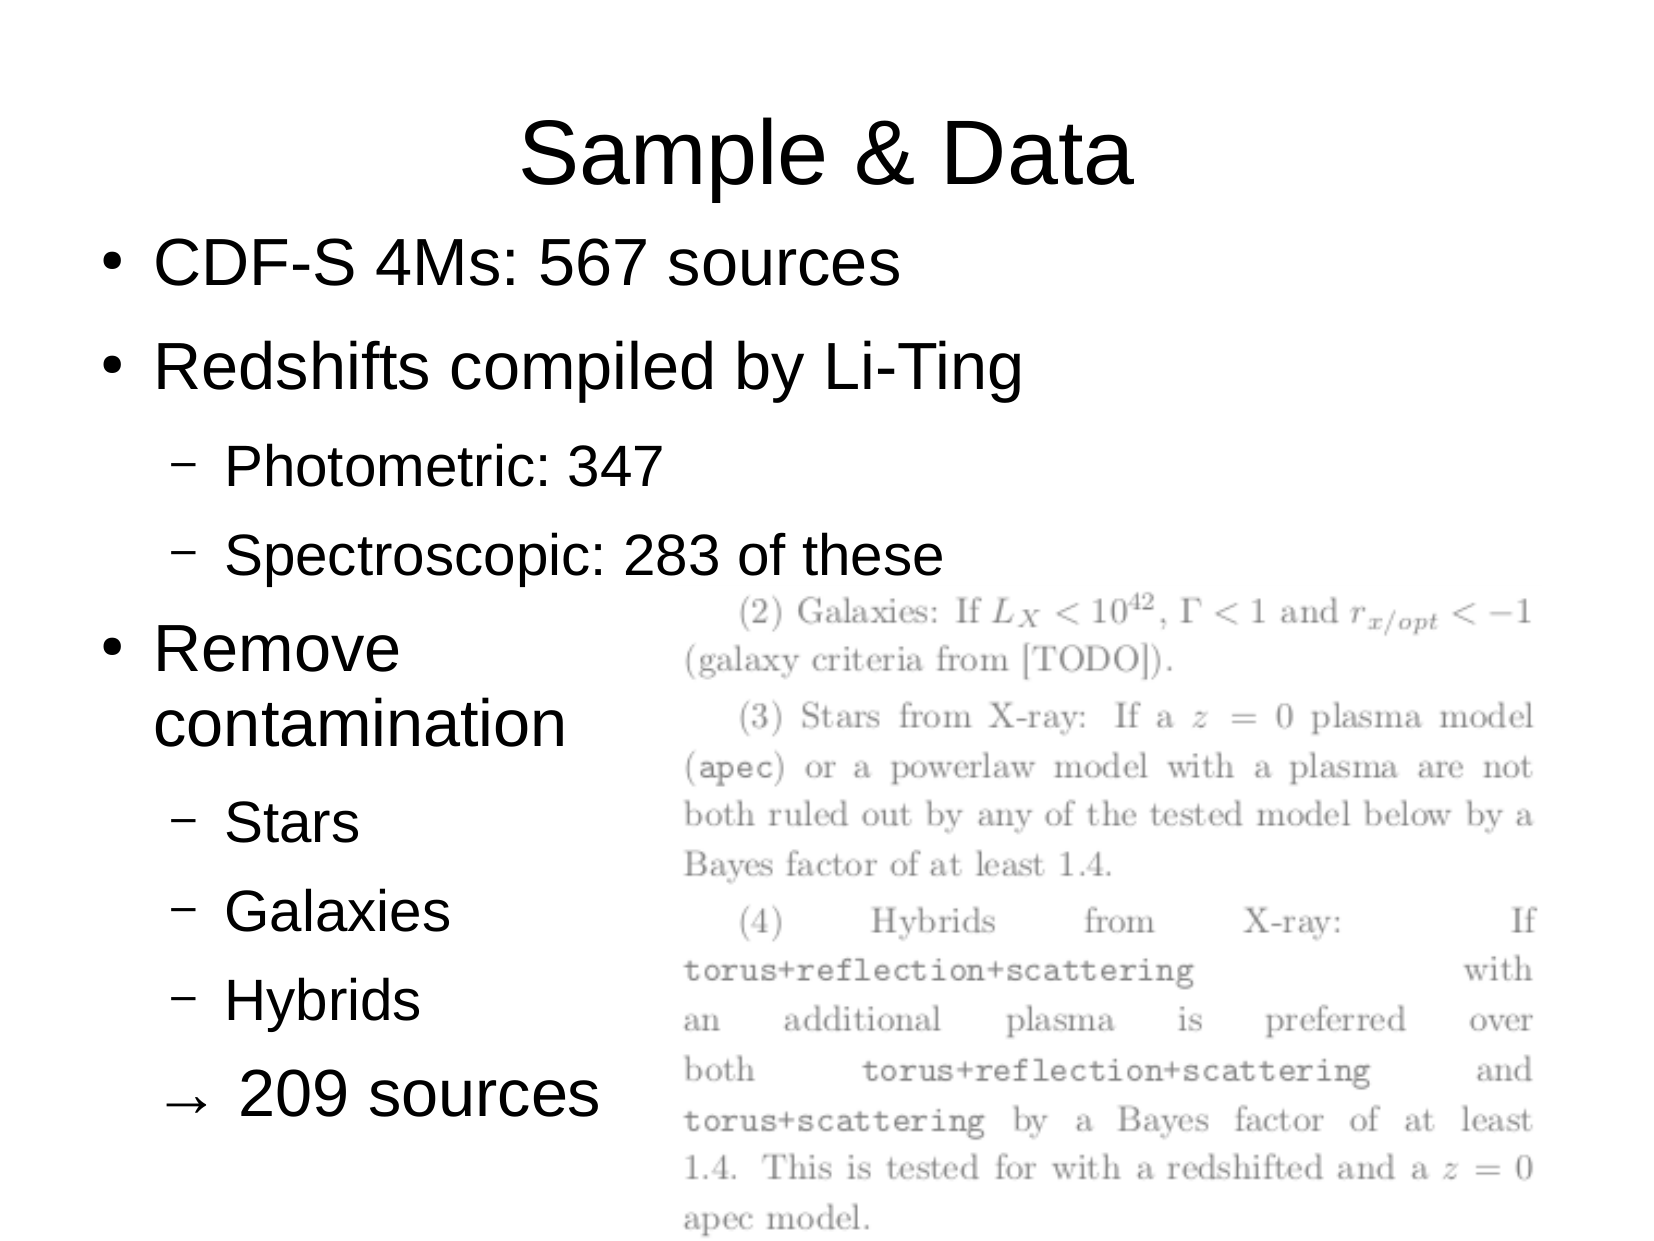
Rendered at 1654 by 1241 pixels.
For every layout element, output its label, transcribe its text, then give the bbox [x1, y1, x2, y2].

title Sample & Data [82, 49, 1571, 257]
text_box [660, 585, 1591, 1241]
list CDF-S 4Ms: 567 sources Redshifts compiled by Li-Ting Photometric: 347 Spectroscopic: 283 of these Remove contamination Stars Galaxies Hybrids → 209 sources [82, 225, 1538, 1241]
